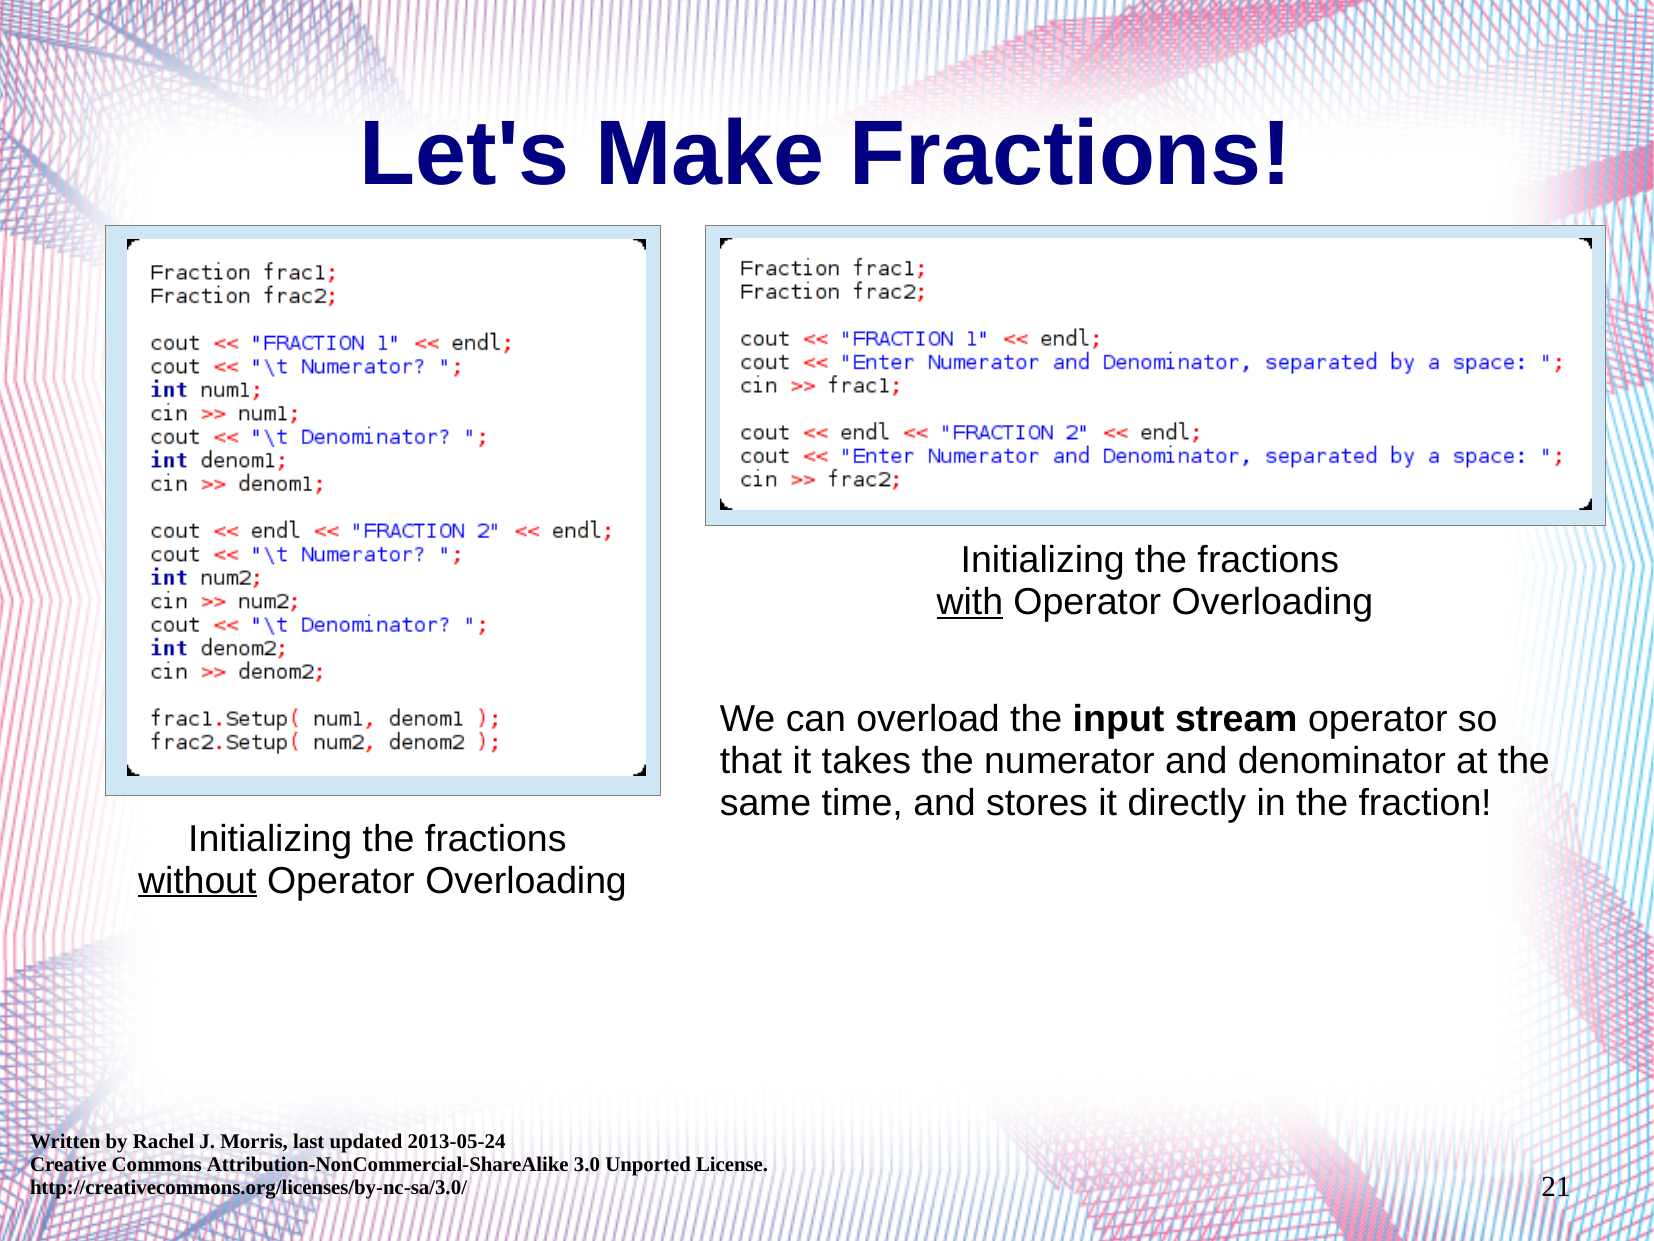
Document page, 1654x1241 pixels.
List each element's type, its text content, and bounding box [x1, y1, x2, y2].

text_box Initializing the fractions without Operator Overloading [105, 810, 661, 909]
text_box Initializing the fractions with Operator Overloading [705, 531, 1606, 631]
text_box [105, 257, 661, 796]
text_box [705, 225, 1606, 526]
title Let's Make Fractions! [82, 49, 1571, 257]
picture [0, 0, 1654, 1241]
text_box We can overload the input stream operator so that it takes the numerator and denominator at the same time, and stores it directly in the fraction! [705, 690, 1576, 831]
